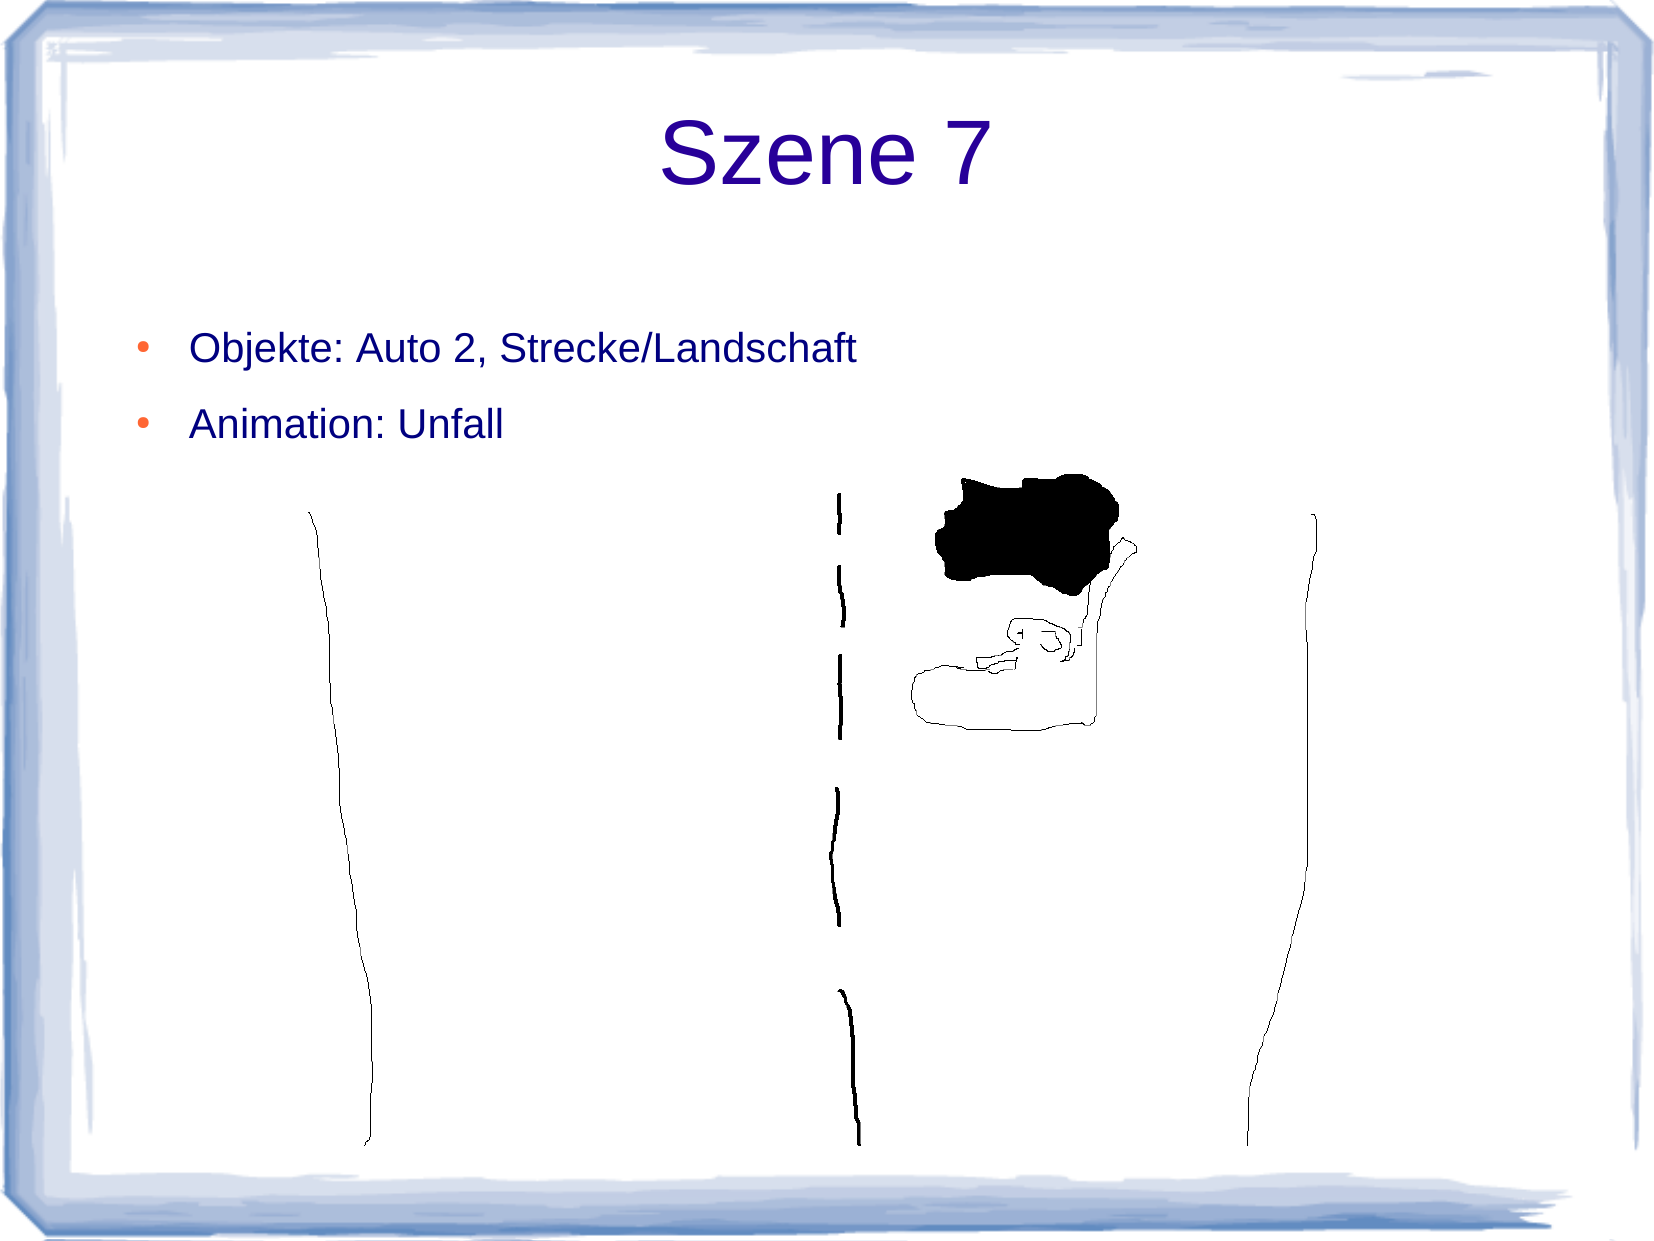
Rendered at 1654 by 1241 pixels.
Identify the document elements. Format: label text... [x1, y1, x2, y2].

list Objekte: Auto 2, Strecke/Landschaft Animation: Unfall [118, 324, 1571, 1004]
title Szene 7 [82, 49, 1571, 257]
picture [0, 0, 1654, 1241]
